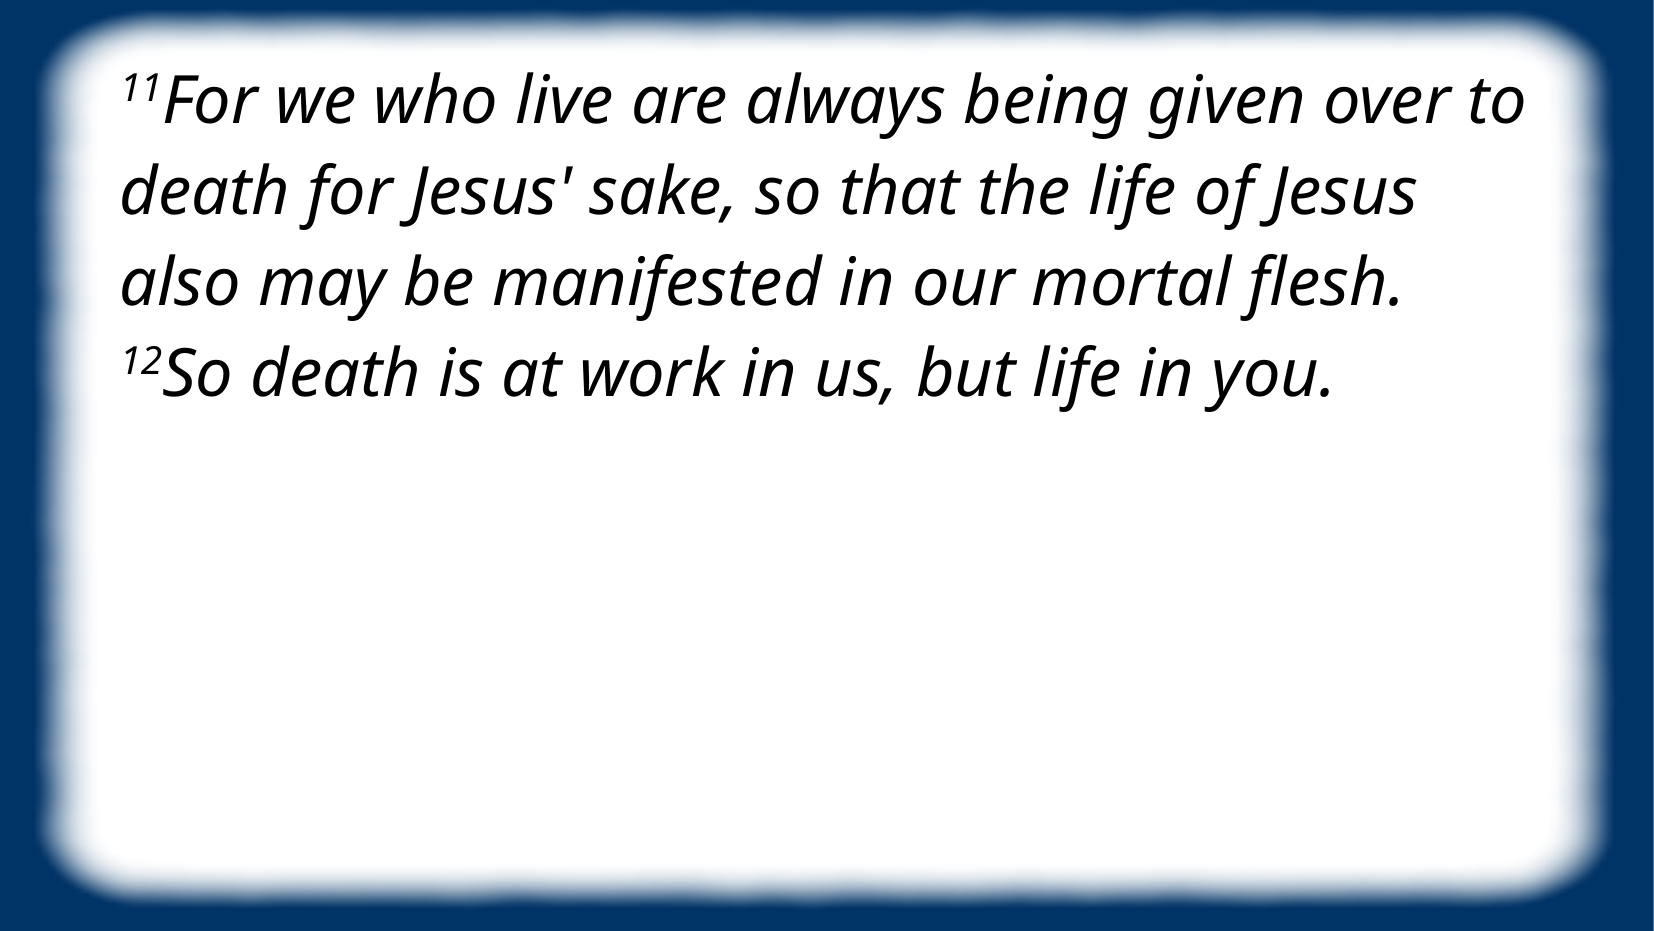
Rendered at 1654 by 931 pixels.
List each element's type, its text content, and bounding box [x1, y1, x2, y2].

picture [0, 0, 1654, 931]
text_box 11For we who live are always being given over to death for Jesus' sake, so that the life of Jesus also may be manifested in our mortal flesh. 12So death is at work in us, but life in you. [105, 45, 1546, 436]
